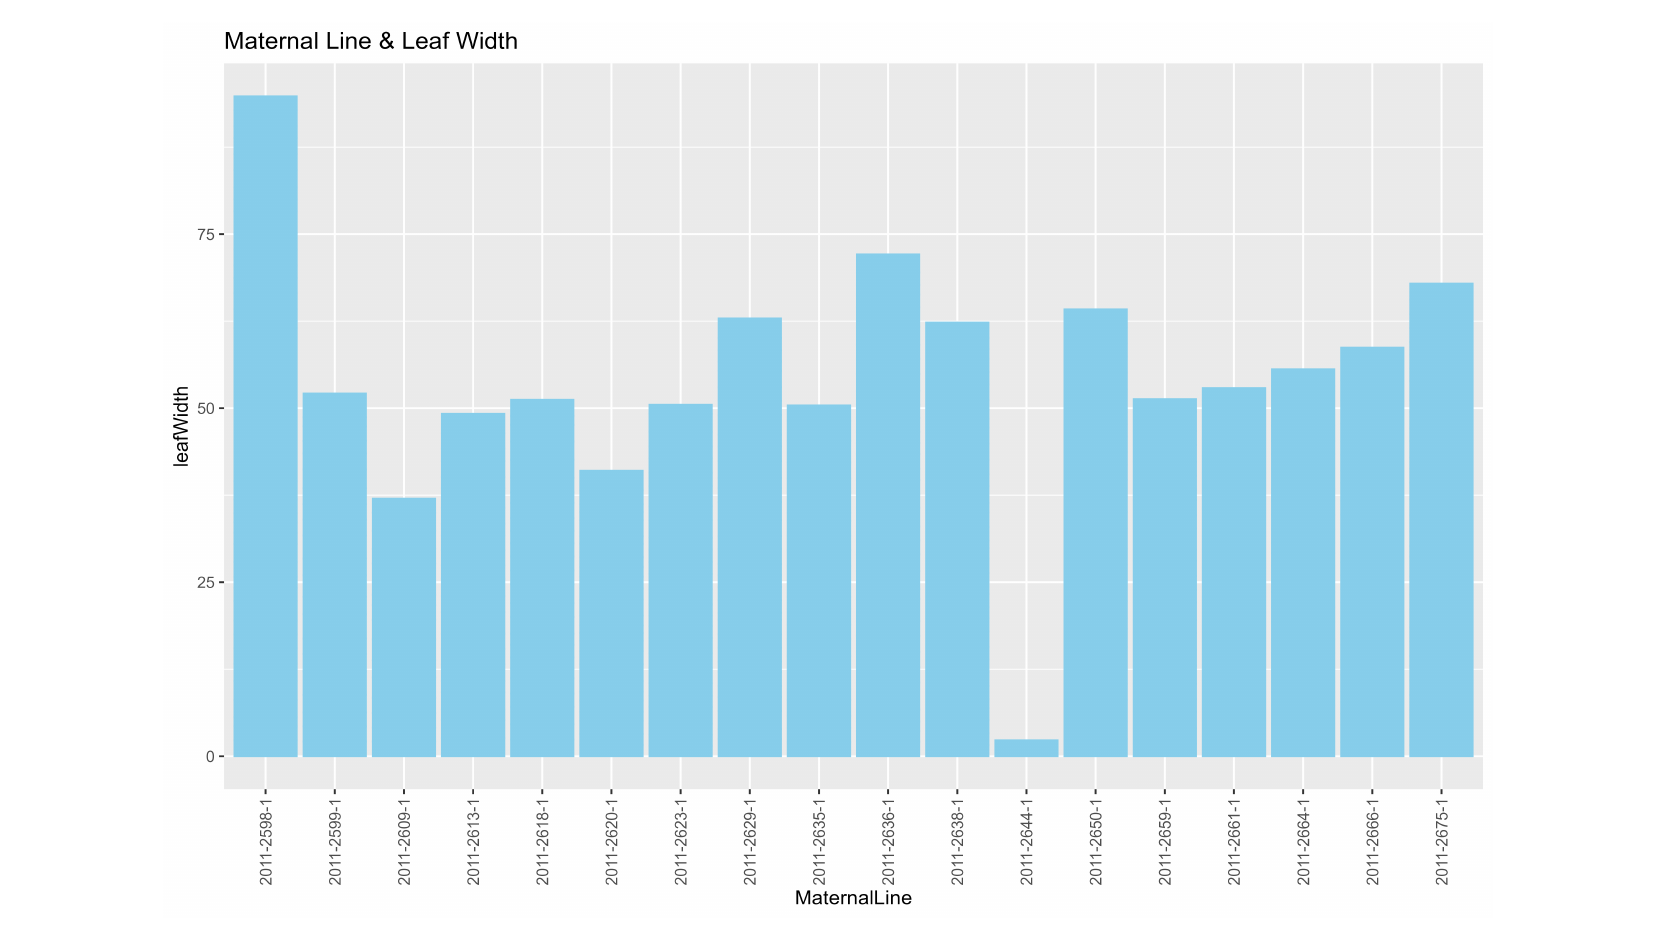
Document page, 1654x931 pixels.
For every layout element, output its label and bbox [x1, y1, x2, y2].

picture [163, 22, 1493, 918]
